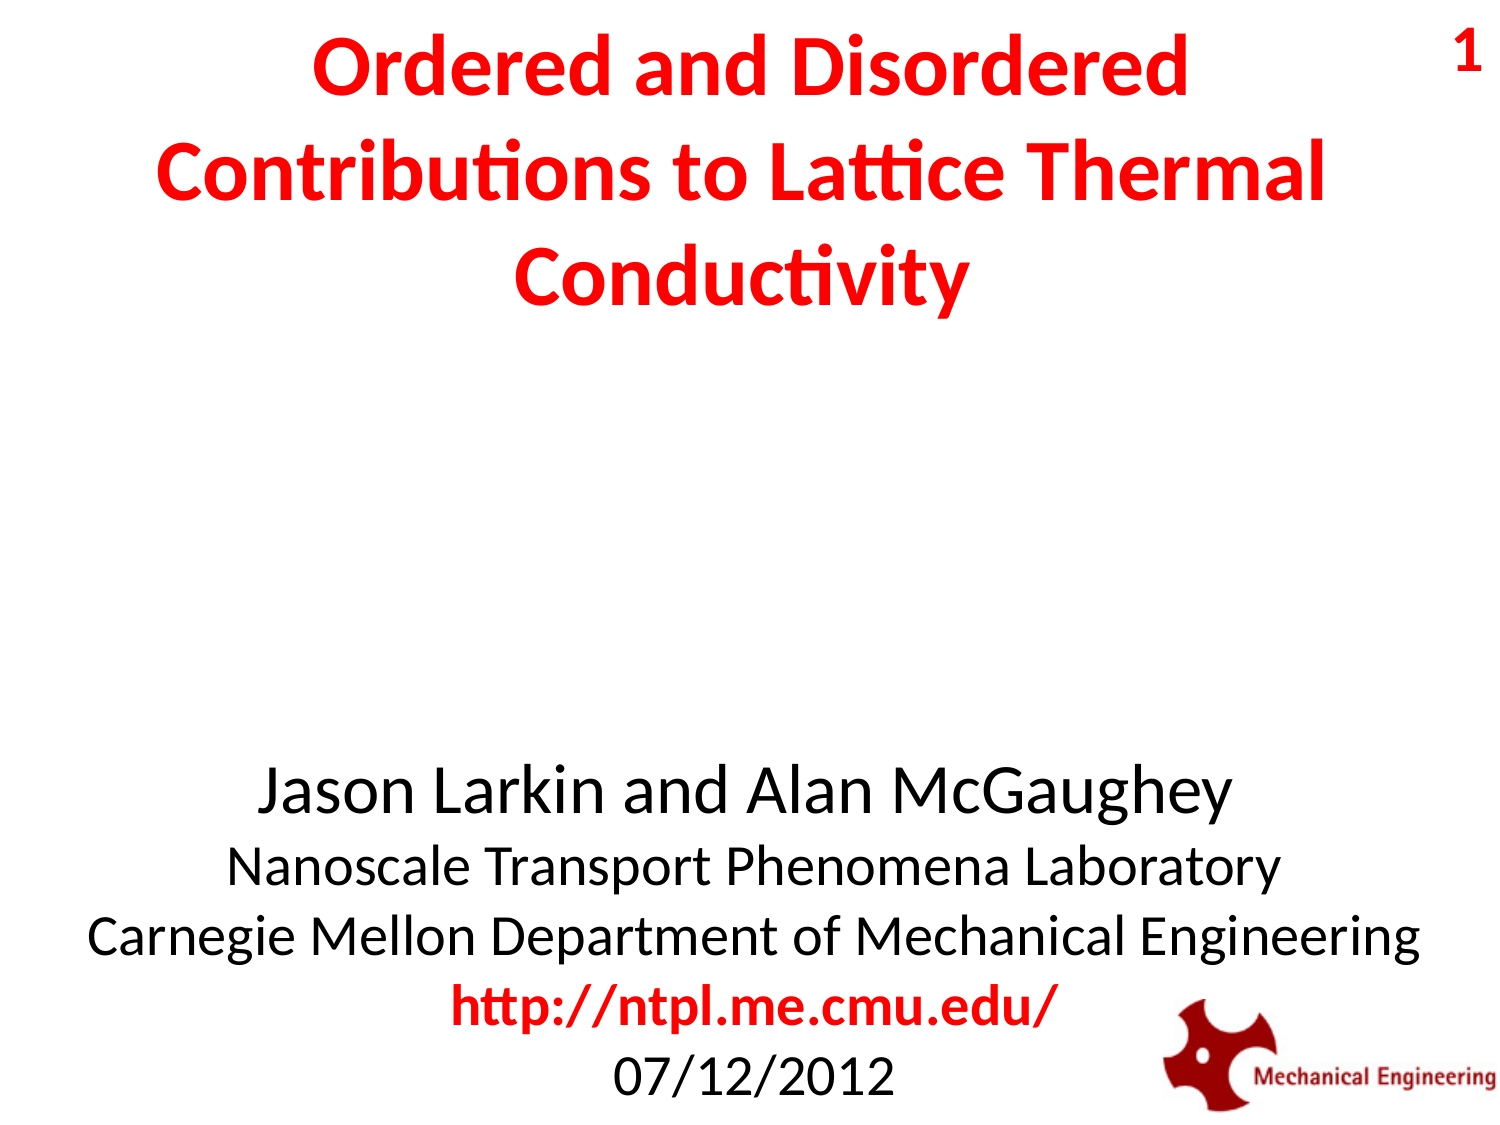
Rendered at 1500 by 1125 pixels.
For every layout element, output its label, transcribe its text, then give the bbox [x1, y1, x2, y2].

title Jason Larkin and Alan McGaughey Nanoscale Transport Phenomena Laboratory Carnegie Mellon Department of Mechanical Engineering http://ntpl.me.cmu.edu/ 07/12/2012 [72, 735, 1438, 1124]
title Ordered and Disordered Contributions to Lattice Thermal Conductivity [60, 0, 1426, 436]
text_box 1 [1435, 0, 1500, 93]
picture [1438, 999, 1497, 1113]
